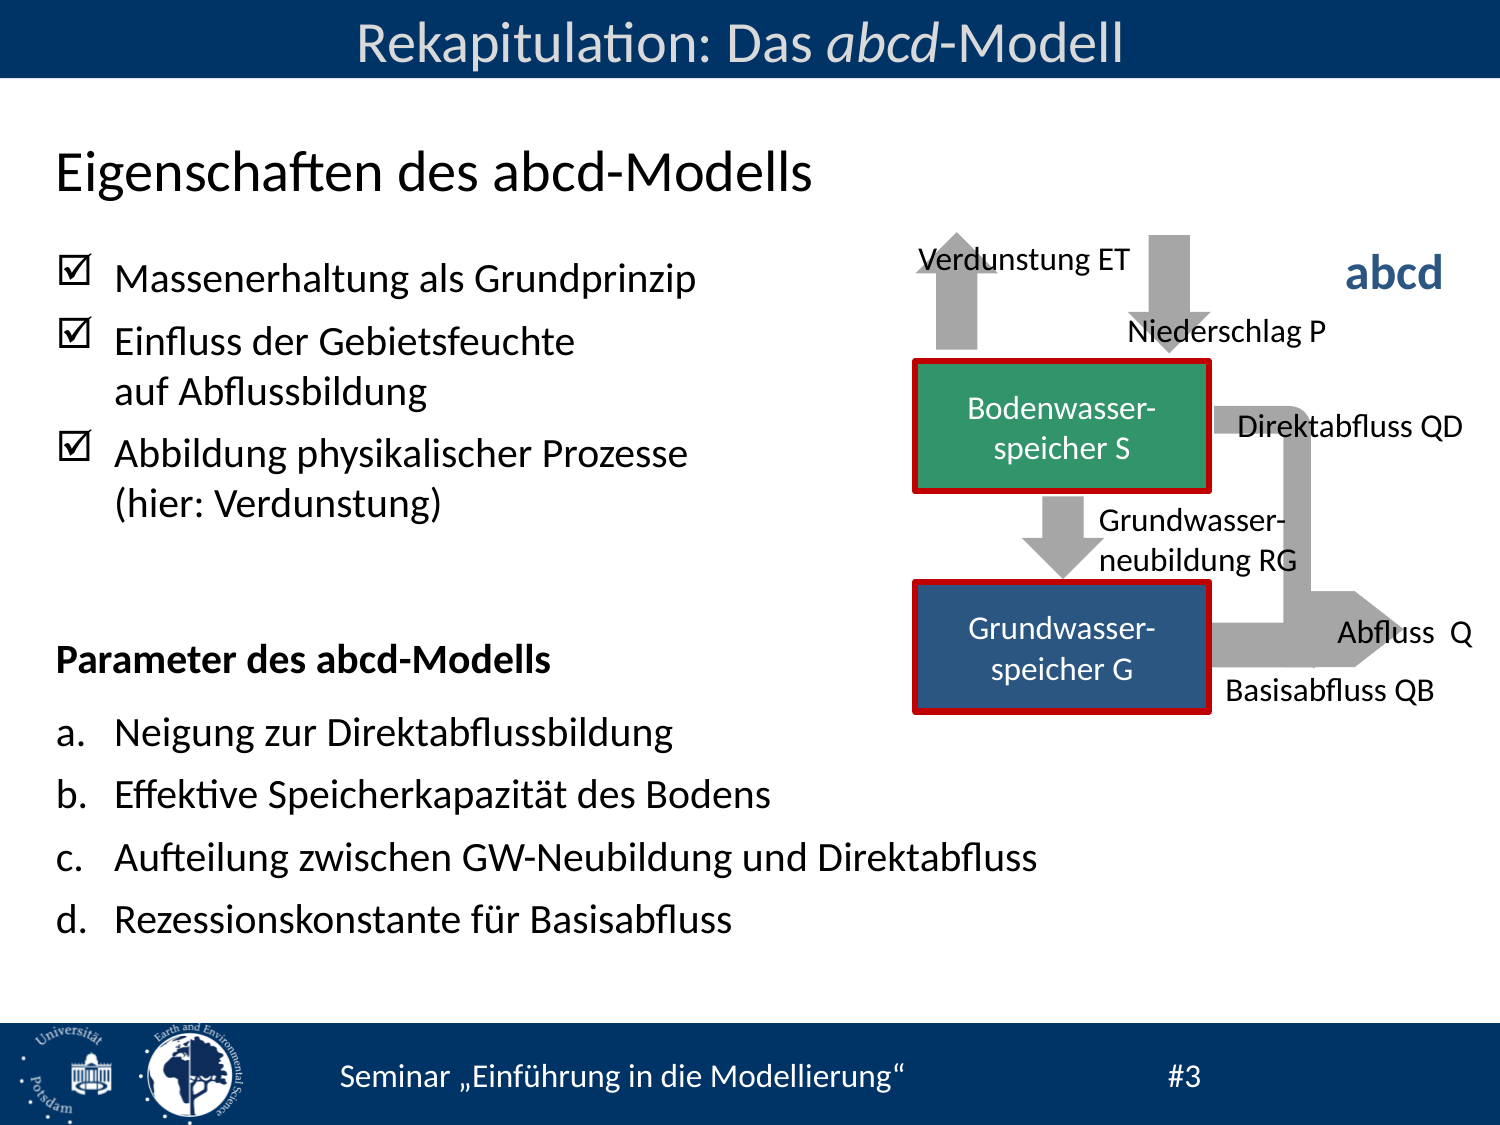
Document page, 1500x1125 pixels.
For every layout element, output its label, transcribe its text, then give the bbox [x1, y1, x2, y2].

text_box [1283, 452, 1311, 490]
picture [139, 1023, 243, 1125]
text_box abcd [1198, 231, 1459, 307]
text_box Bodenwasser- speicher S [939, 361, 1209, 492]
text_box Direktabfluss QD [1222, 397, 1483, 452]
text_box [1214, 405, 1222, 434]
text_box Grundwasser- neubildung RG [1083, 490, 1439, 586]
text_box Massenerhaltung als Grundprinzip Einfluss der Gebietsfeuchte auf Abflussbildung Abbildung physikalischer Prozesse (hier: Verdunstung) [41, 243, 939, 534]
text_box Verdunstung ET [903, 230, 1258, 285]
text_box Parameter des abcd-Modells [41, 624, 845, 690]
text_box Grundwasser- speicher G [915, 581, 1210, 712]
text_box Basisabfluss QB [1210, 660, 1459, 716]
text_box Niederschlag P [1073, 301, 1381, 357]
text_box [1021, 496, 1083, 580]
text_box [1148, 235, 1190, 301]
text_box [939, 285, 978, 350]
text_box Neigung zur Direktabflussbildung Effektive Speicherkapazität des Bodens Aufteilung zwischen GW-Neubildung und Direktabfluss Rezessionskonstante für Basisabfluss [41, 697, 1128, 950]
text_box [1210, 586, 1370, 660]
text_box Abfluss Q [1322, 603, 1500, 659]
text_box Eigenschaften des abcd-Modells [41, 125, 845, 211]
text_box Rekapitulation: Das abcd-Modell [0, 0, 1495, 75]
